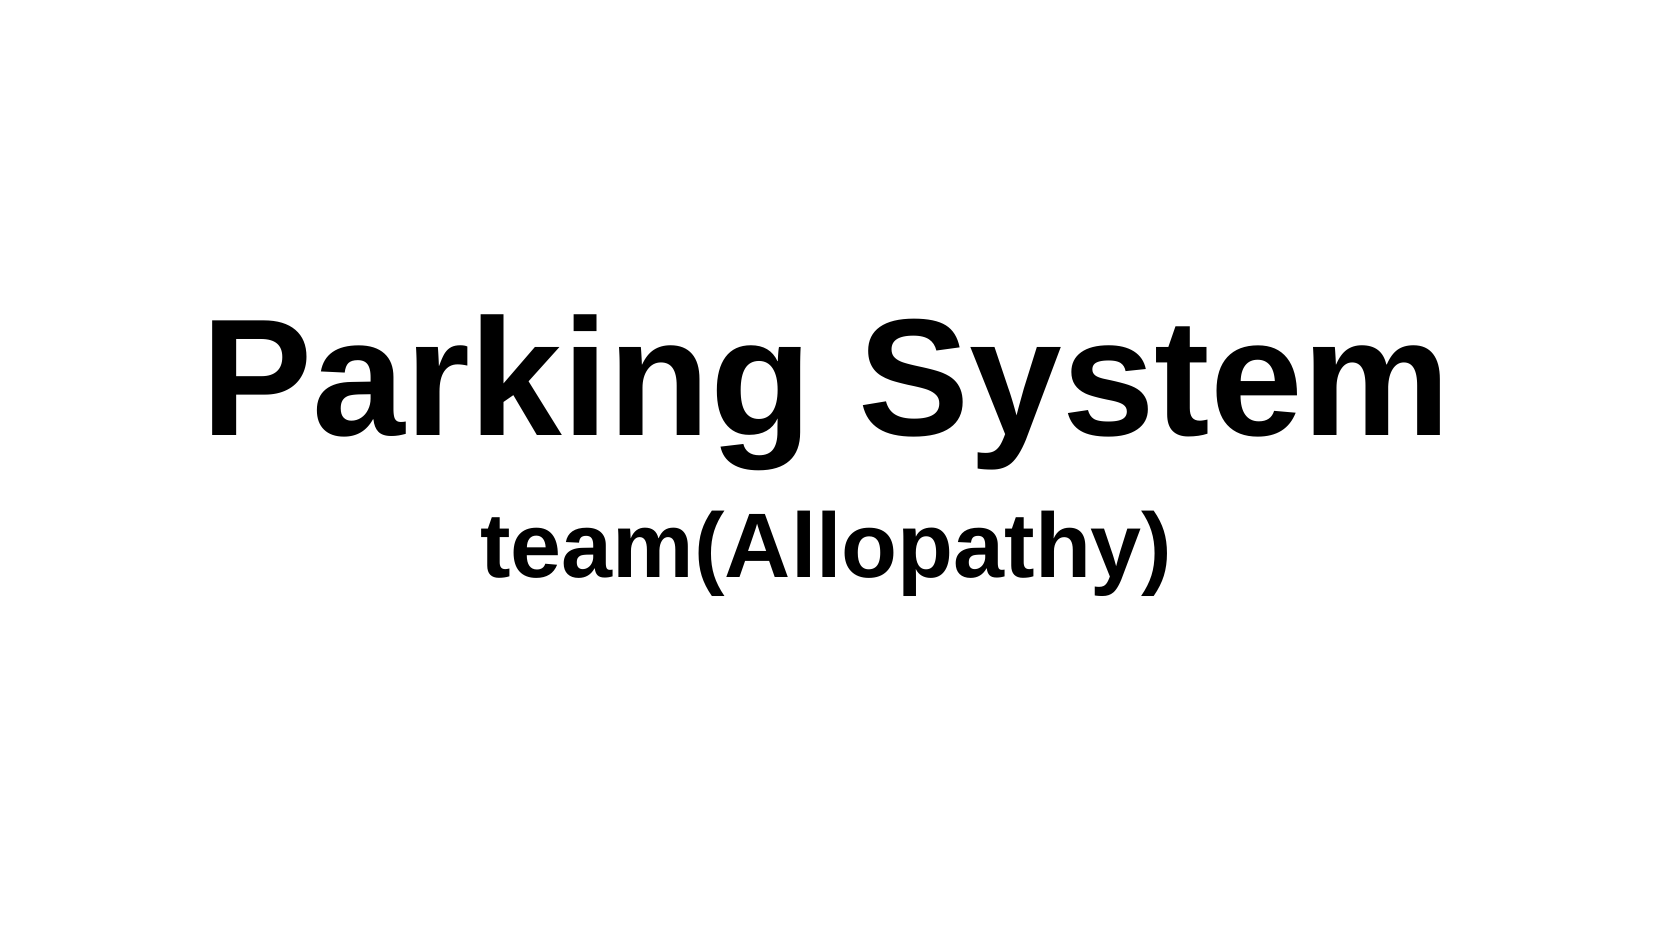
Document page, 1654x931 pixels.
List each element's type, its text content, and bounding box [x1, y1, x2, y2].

subtitle Parking System team(Allopathy) [82, 217, 1571, 758]
